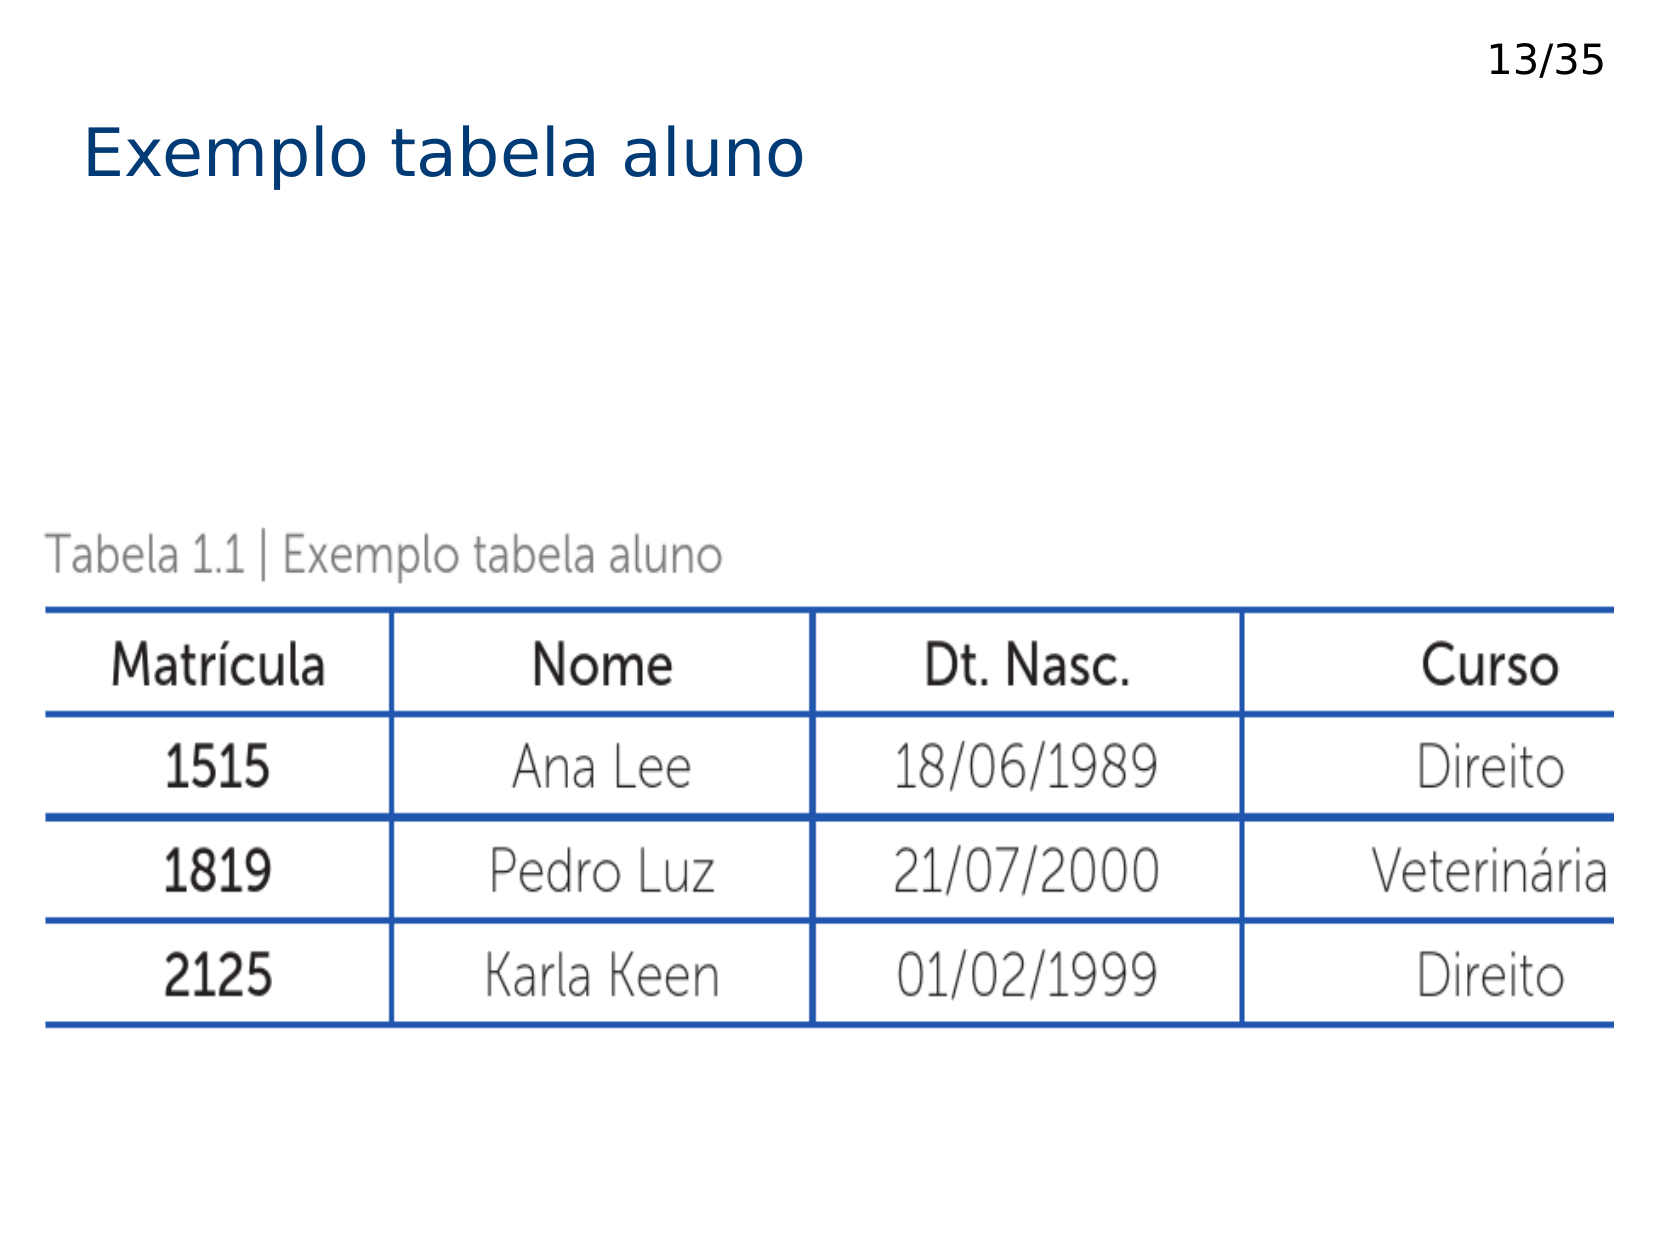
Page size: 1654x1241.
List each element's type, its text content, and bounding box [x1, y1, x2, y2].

title Exemplo tabela aluno [82, 75, 1571, 231]
picture [39, 520, 1614, 1037]
